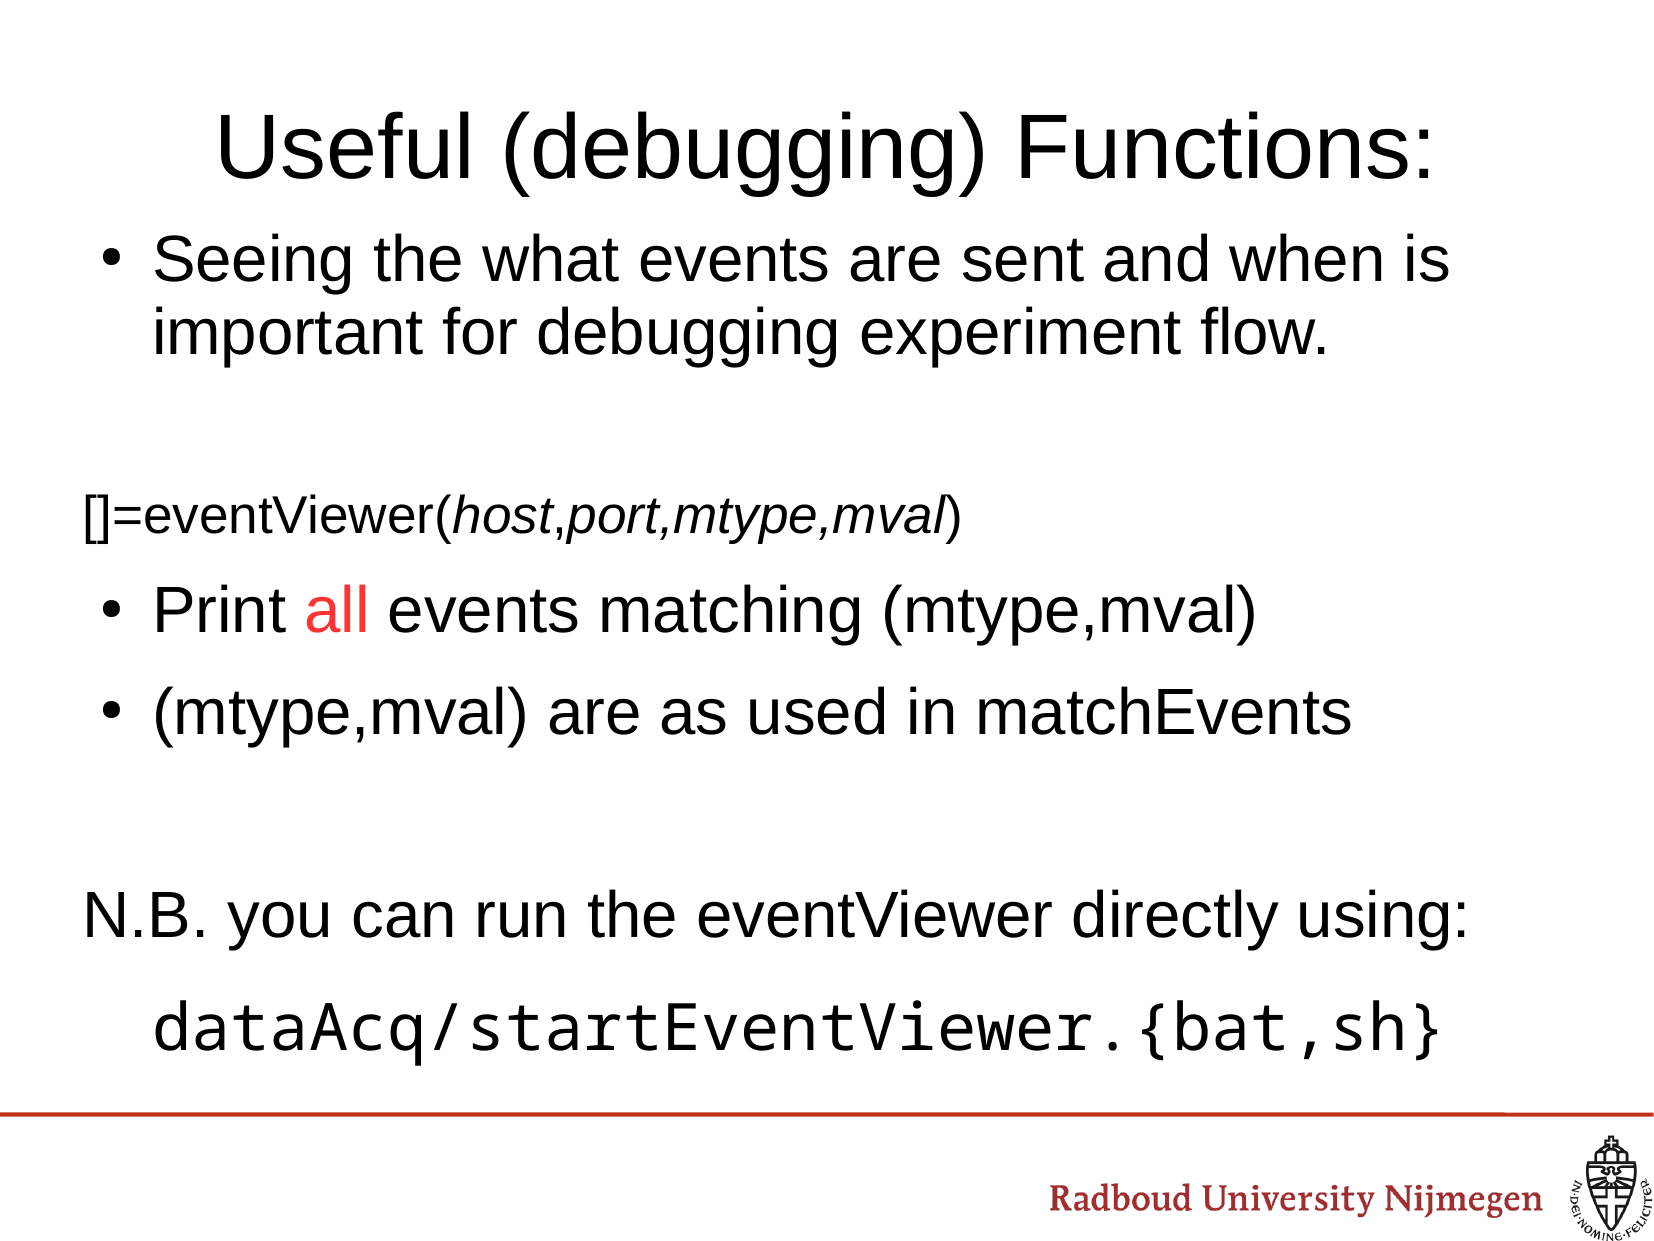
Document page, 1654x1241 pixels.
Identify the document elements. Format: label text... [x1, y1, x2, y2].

title Useful (debugging) Functions: [82, 43, 1571, 222]
list Seeing the what events are sent and when is important for debugging experiment flow. []=eventViewer(host,port,mtype,mval) Print all events matching (mtype,mval) (mtype,mval) are as used in matchEvents N.B. you can run the eventViewer directly using: dataAcq/startEventViewer.{bat,sh} [82, 222, 1571, 1076]
picture [1050, 1134, 1654, 1241]
